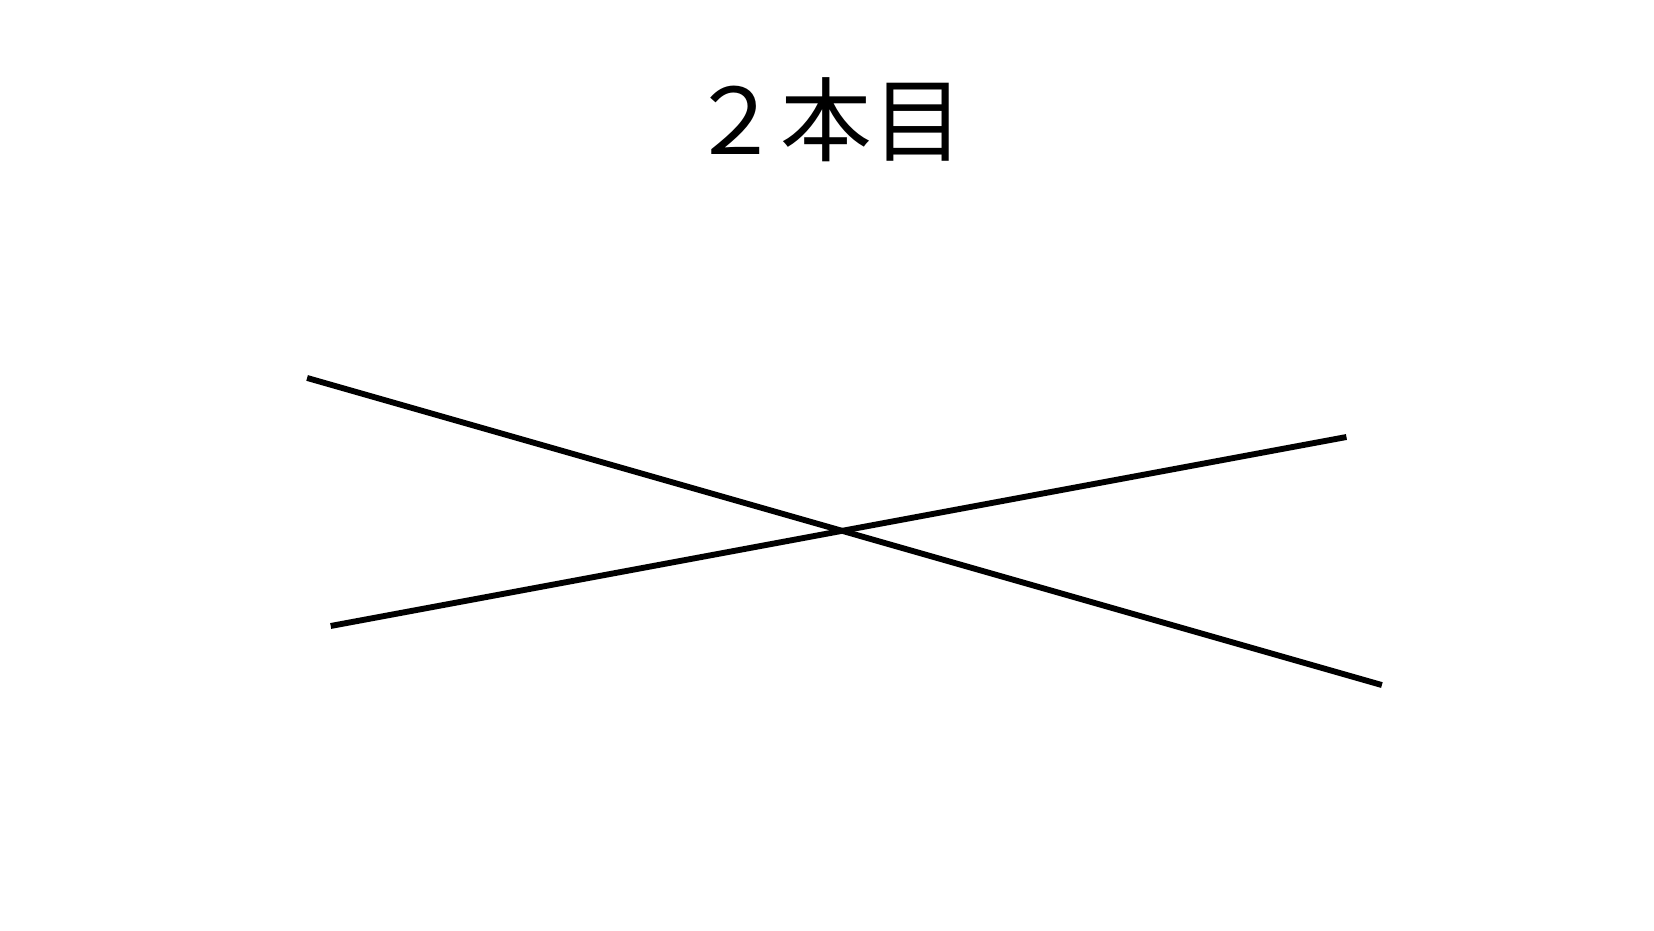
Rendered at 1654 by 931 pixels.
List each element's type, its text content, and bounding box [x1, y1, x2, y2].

title ２本目 [82, 37, 1571, 193]
